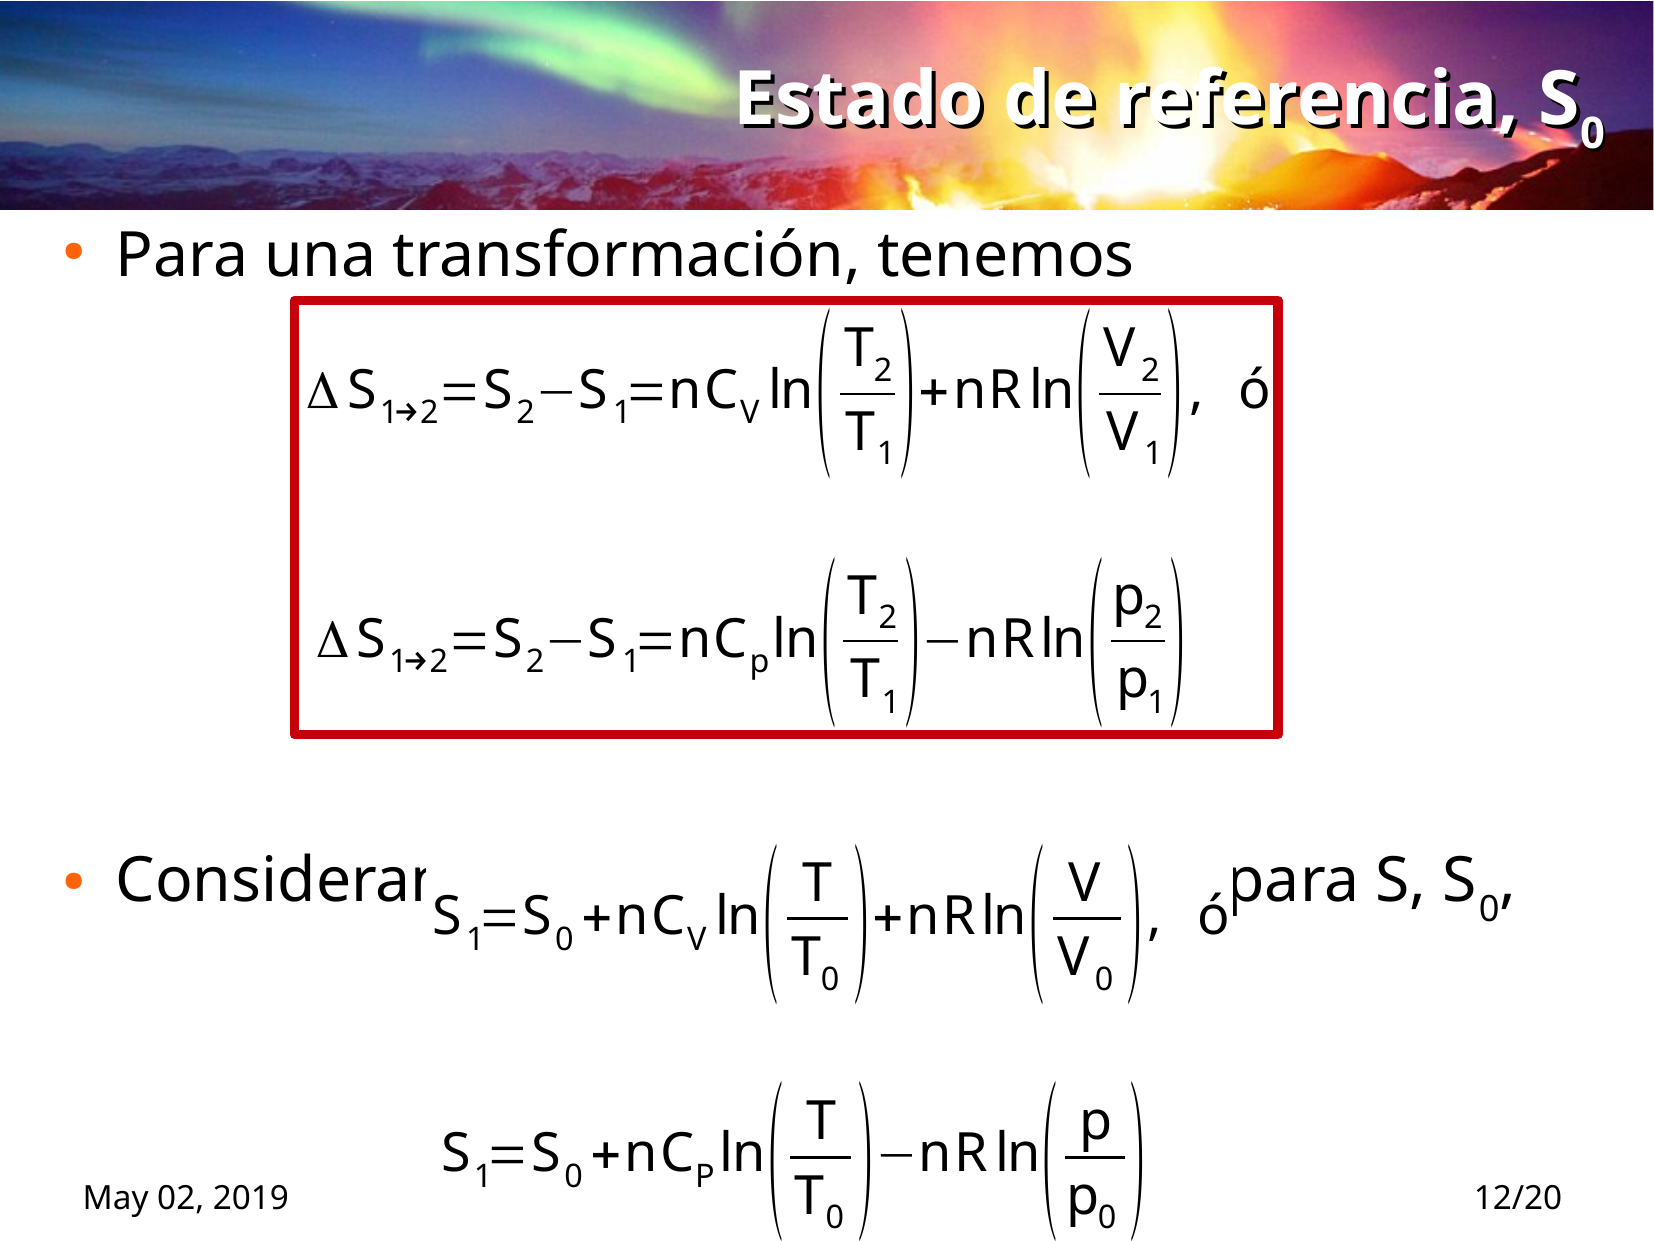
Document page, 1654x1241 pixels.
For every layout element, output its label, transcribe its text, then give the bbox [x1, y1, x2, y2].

title Estado de referencia, S0 [45, 15, 1606, 191]
chart [425, 840, 1234, 1241]
picture [0, 1, 1654, 210]
list Para una transformación, tenemos Considerando el estado de referencia para S, S0, [45, 210, 1606, 1156]
chart [299, 305, 1274, 730]
